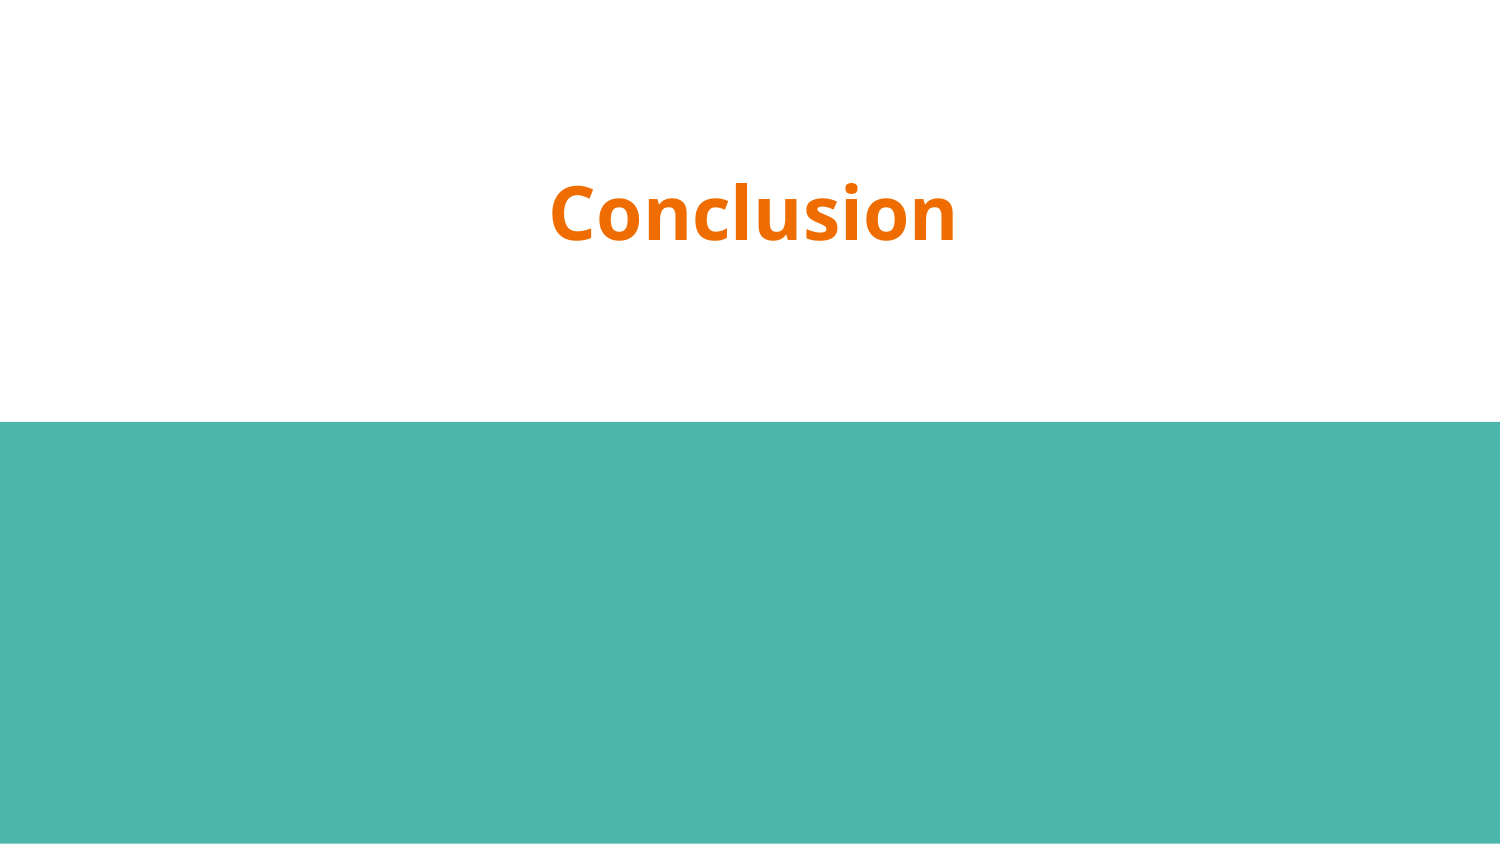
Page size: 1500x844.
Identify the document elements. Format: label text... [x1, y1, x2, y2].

title Conclusion [51, 133, 1458, 289]
